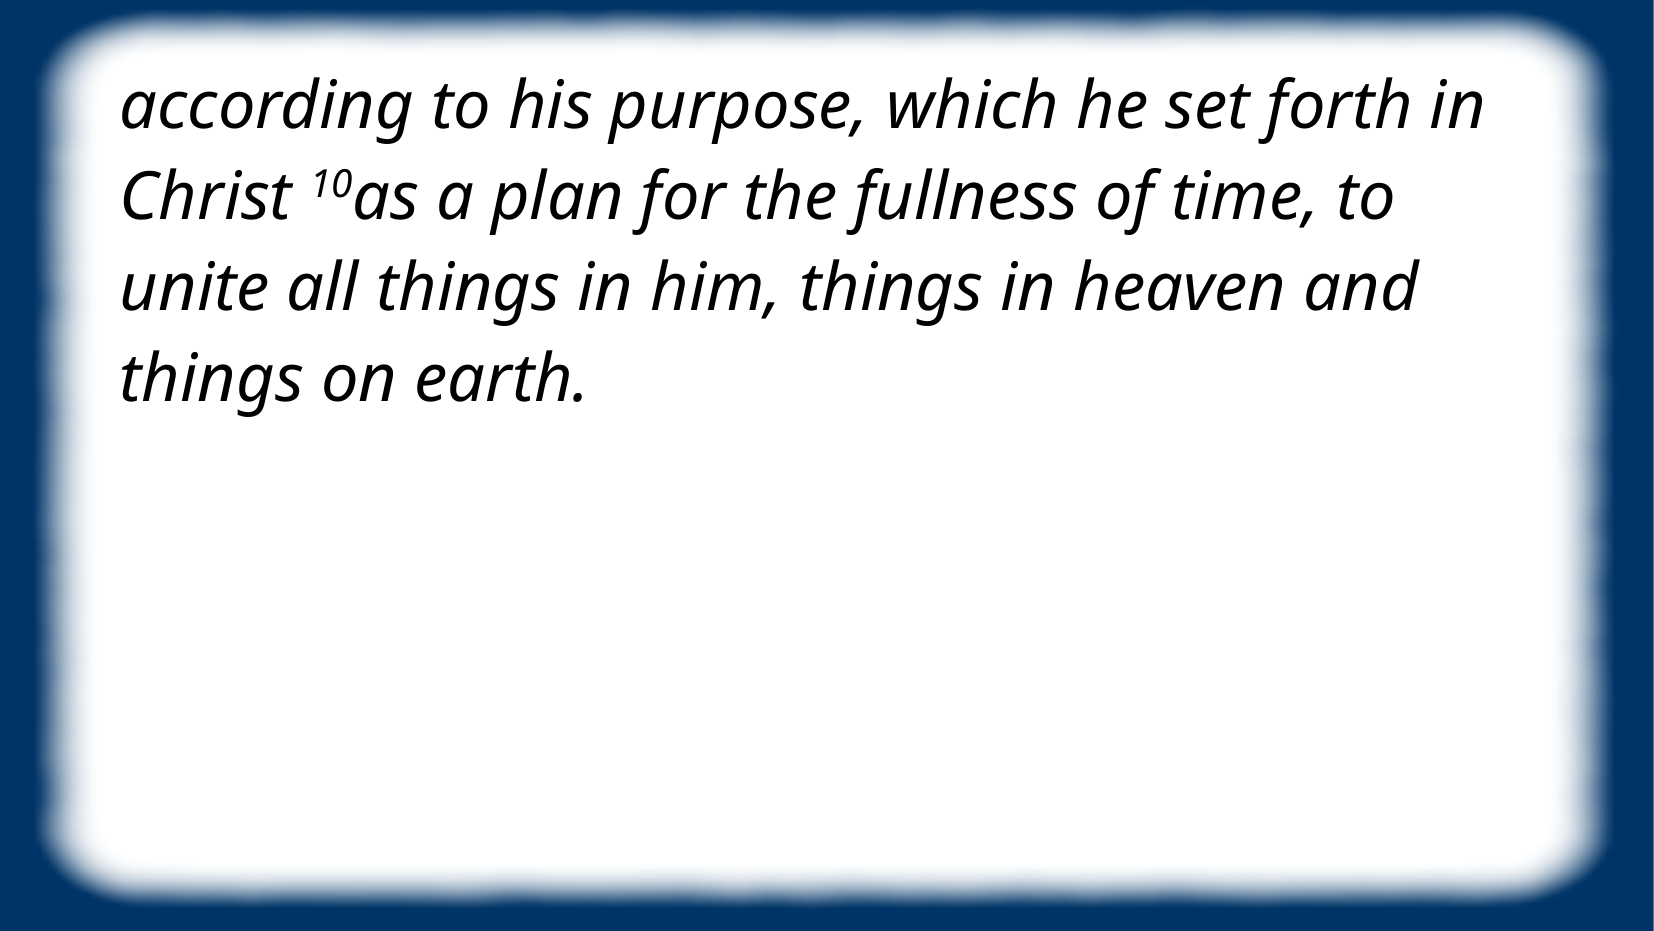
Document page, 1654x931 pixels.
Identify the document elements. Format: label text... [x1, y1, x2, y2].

text_box according to his purpose, which he set forth in Christ 10as a plan for the fullness of time, to unite all things in him, things in heaven and things on earth. [105, 50, 1546, 421]
picture [0, 0, 1654, 931]
